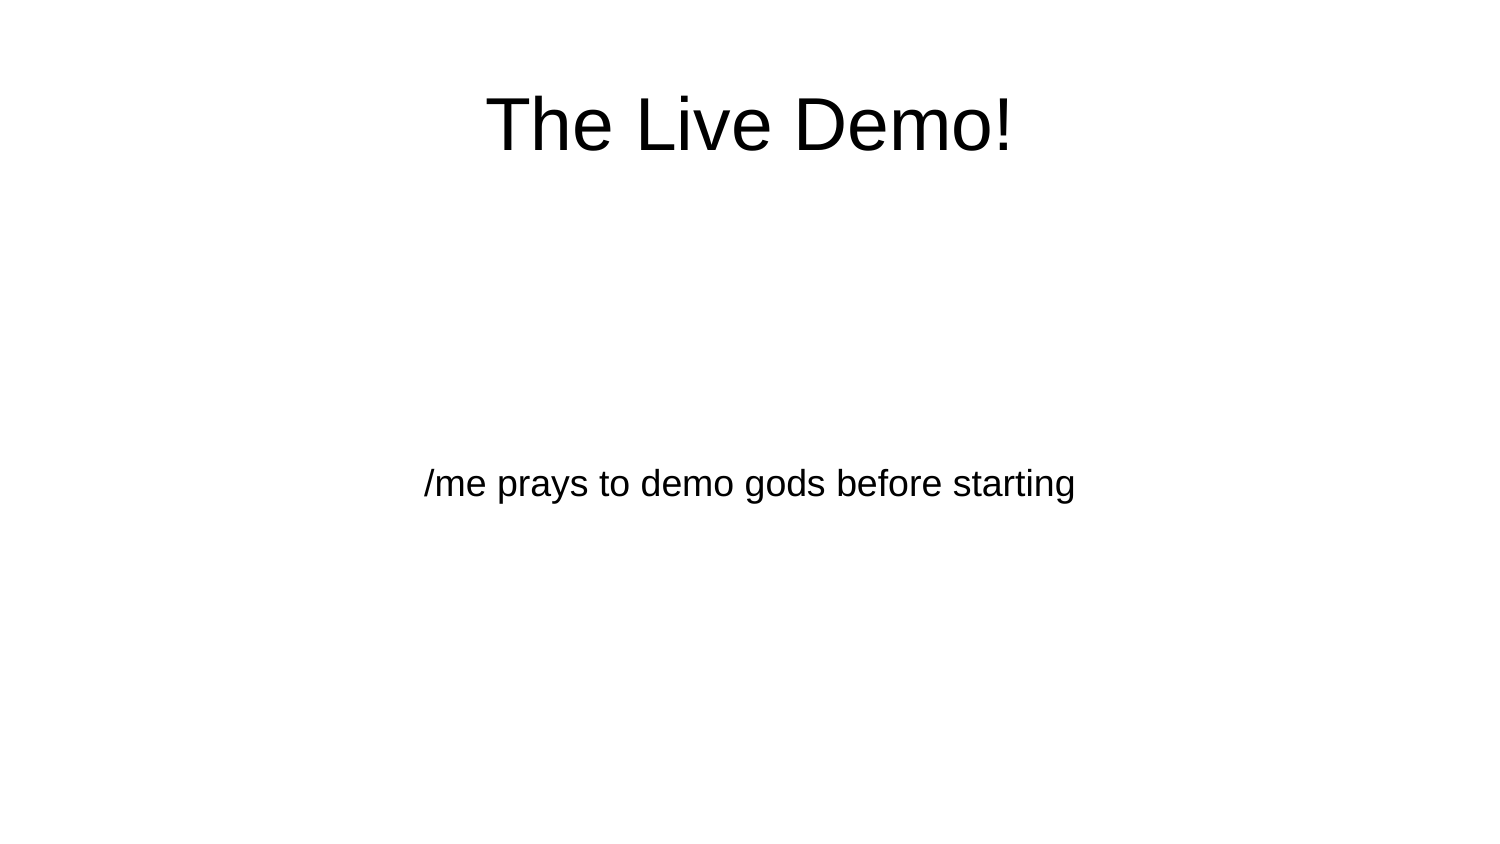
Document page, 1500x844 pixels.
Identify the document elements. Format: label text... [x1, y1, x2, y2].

title The Live Demo! [51, 72, 1449, 167]
list /me prays to demo gods before starting [51, 189, 1449, 750]
